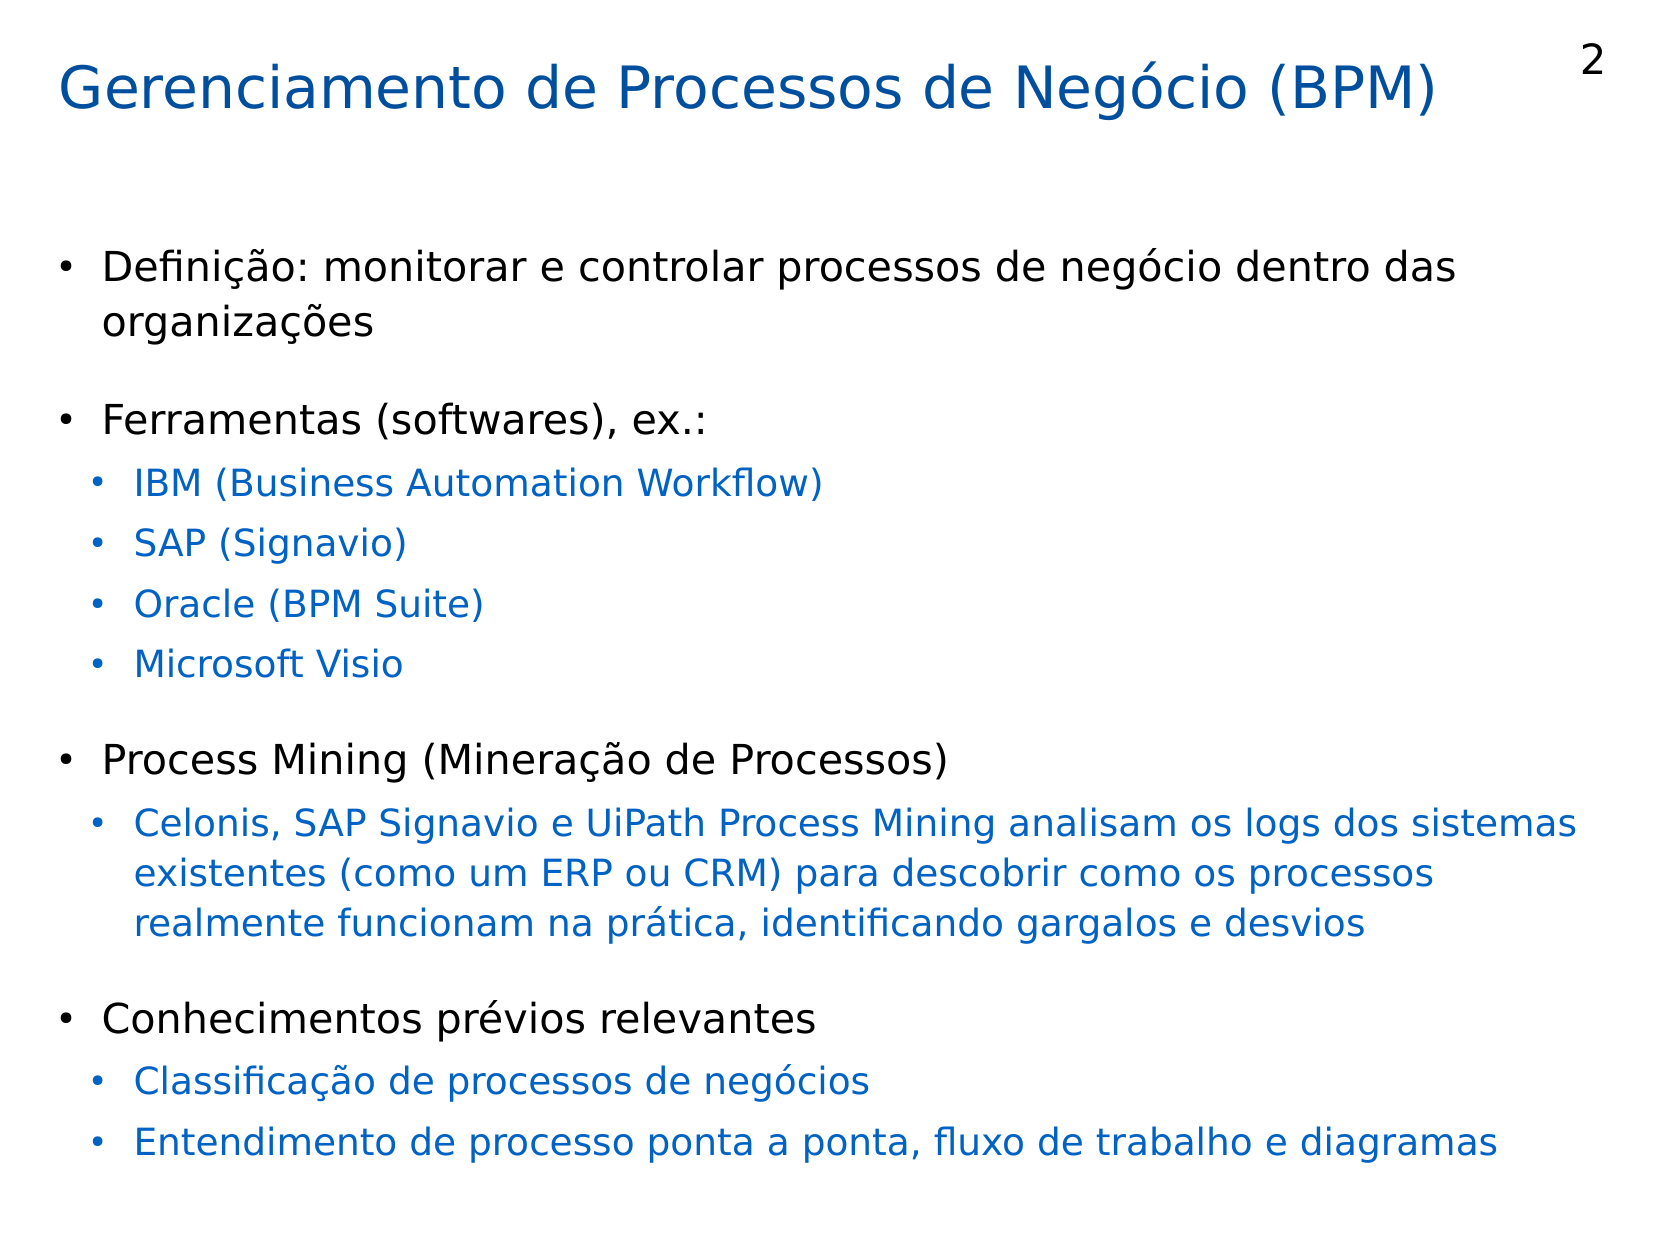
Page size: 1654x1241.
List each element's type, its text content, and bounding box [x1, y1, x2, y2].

list Definição: monitorar e controlar processos de negócio dentro das organizações Ferramentas (softwares), ex.: IBM (Business Automation Workflow) SAP (Signavio) Oracle (BPM Suite) Microsoft Visio Process Mining (Mineração de Processos) Celonis, SAP Signavio e UiPath Process Mining analisam os logs dos sistemas existentes (como um ERP ou CRM) para descobrir como os processos realmente funcionam na prática, identificando gargalos e desvios Conhecimentos prévios relevantes Classificação de processos de negócios Entendimento de processo ponta a ponta, fluxo de trabalho e diagramas [59, 236, 1595, 1211]
title Gerenciamento de Processos de Negócio (BPM) [59, 54, 1506, 123]
